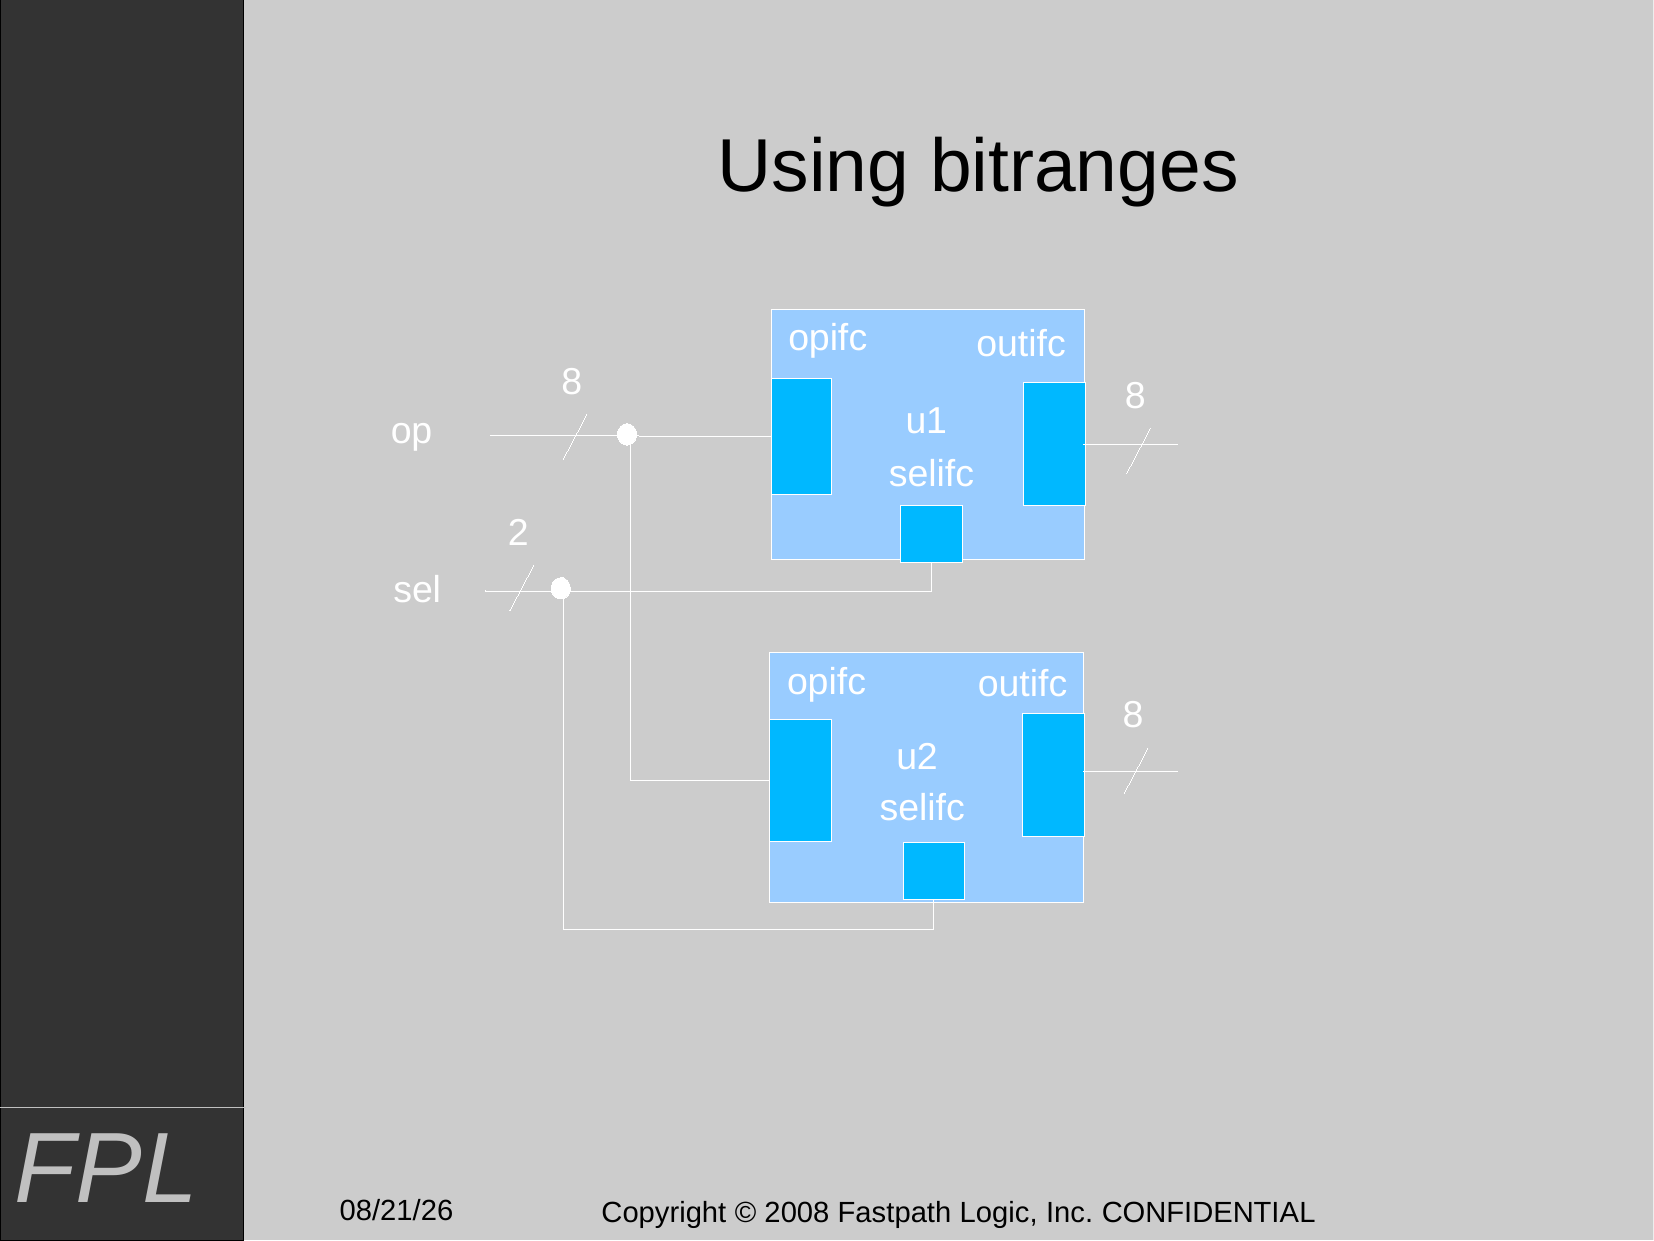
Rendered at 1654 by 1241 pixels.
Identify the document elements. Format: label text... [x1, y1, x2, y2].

text_box u2 [881, 727, 975, 779]
text_box selifc [864, 779, 985, 850]
text_box u1 [890, 391, 983, 445]
text_box 8 [1107, 686, 1160, 758]
text_box [617, 423, 637, 446]
text_box [771, 309, 1086, 563]
text_box opifc [773, 309, 898, 380]
text_box outifc [961, 315, 1082, 386]
text_box 8 [546, 352, 599, 427]
text_box selifc [874, 445, 995, 516]
title Using bitranges [427, 57, 1530, 274]
text_box op [376, 402, 467, 474]
text_box 8 [1110, 366, 1163, 438]
text_box outifc [963, 654, 1084, 726]
text_box opifc [772, 653, 890, 724]
text_box [551, 577, 571, 599]
text_box 2 [493, 504, 546, 579]
text_box [769, 652, 1085, 903]
text_box sel [378, 561, 467, 632]
